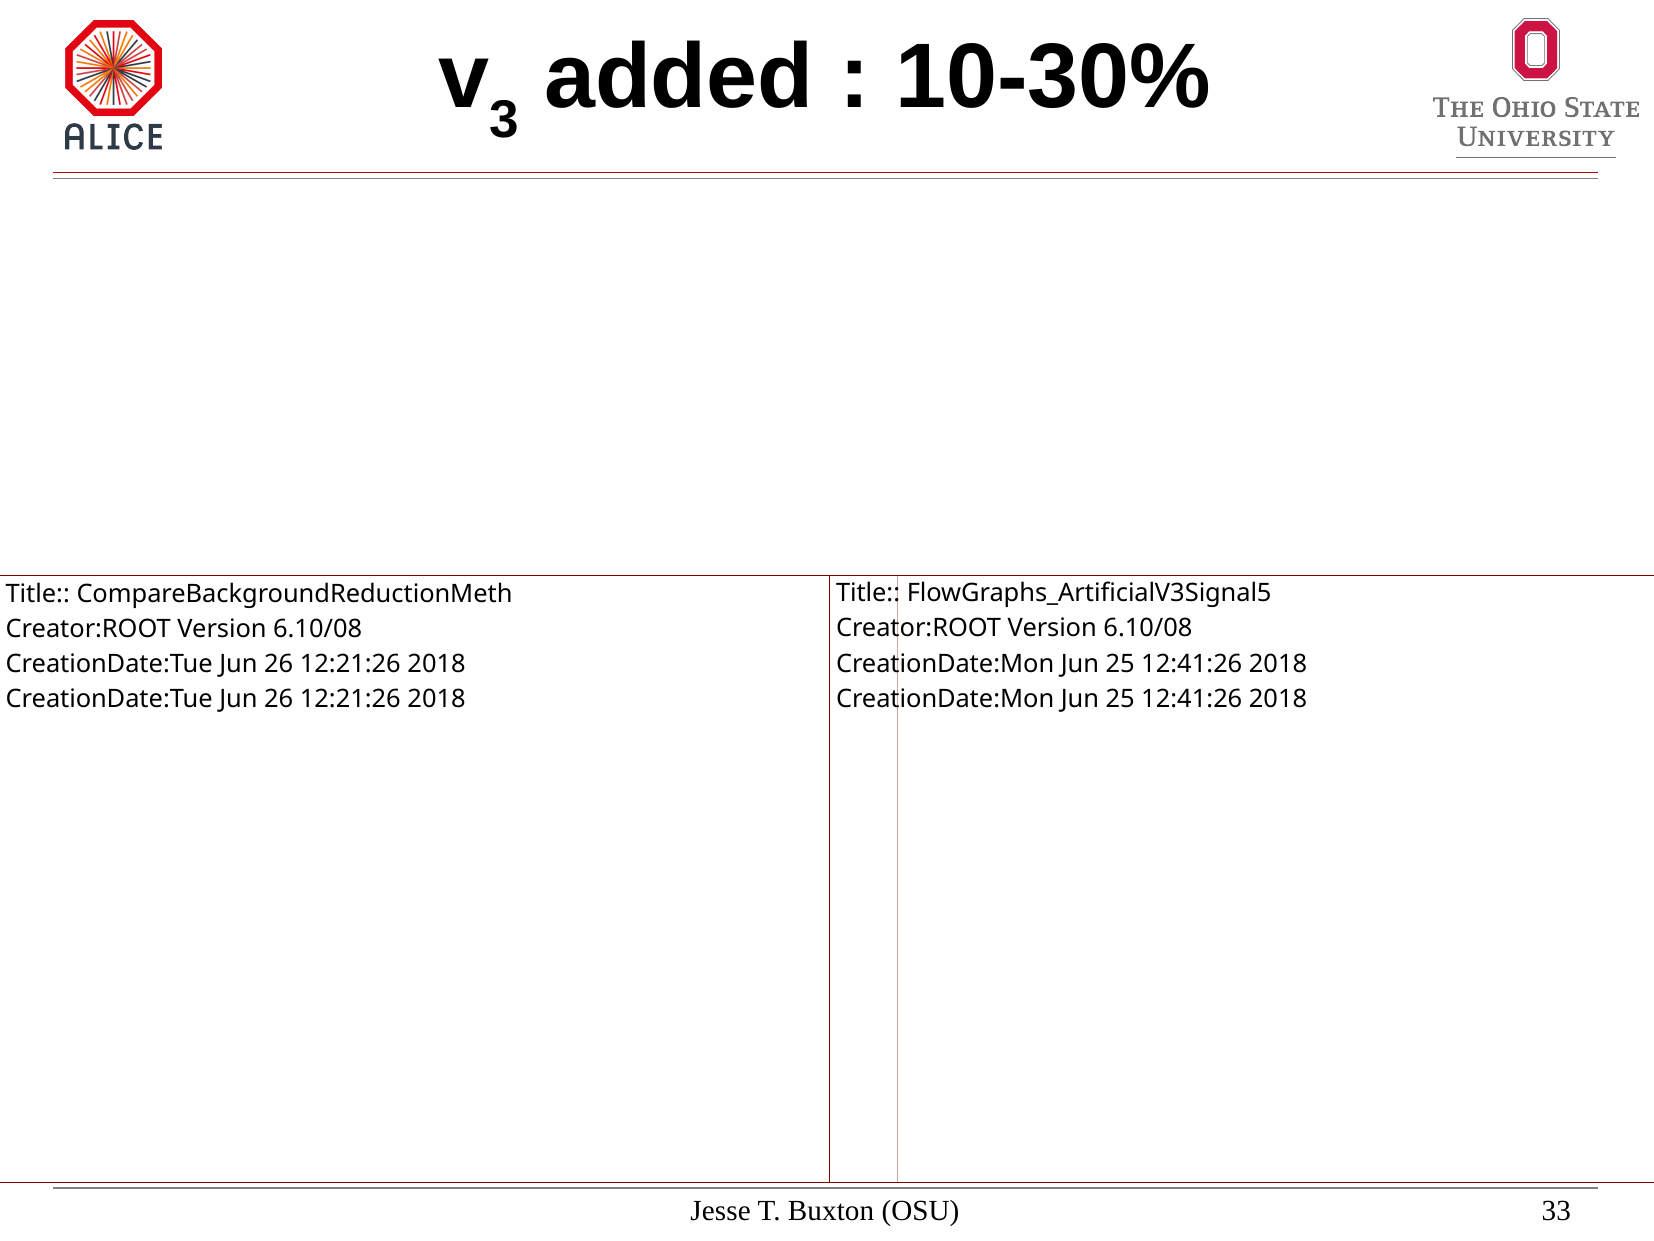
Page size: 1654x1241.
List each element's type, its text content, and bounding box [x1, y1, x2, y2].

picture [65, 20, 137, 150]
title v3 added : 10-30% [137, 1, 1513, 172]
picture [0, 573, 1654, 1183]
picture [1513, 5, 1642, 171]
